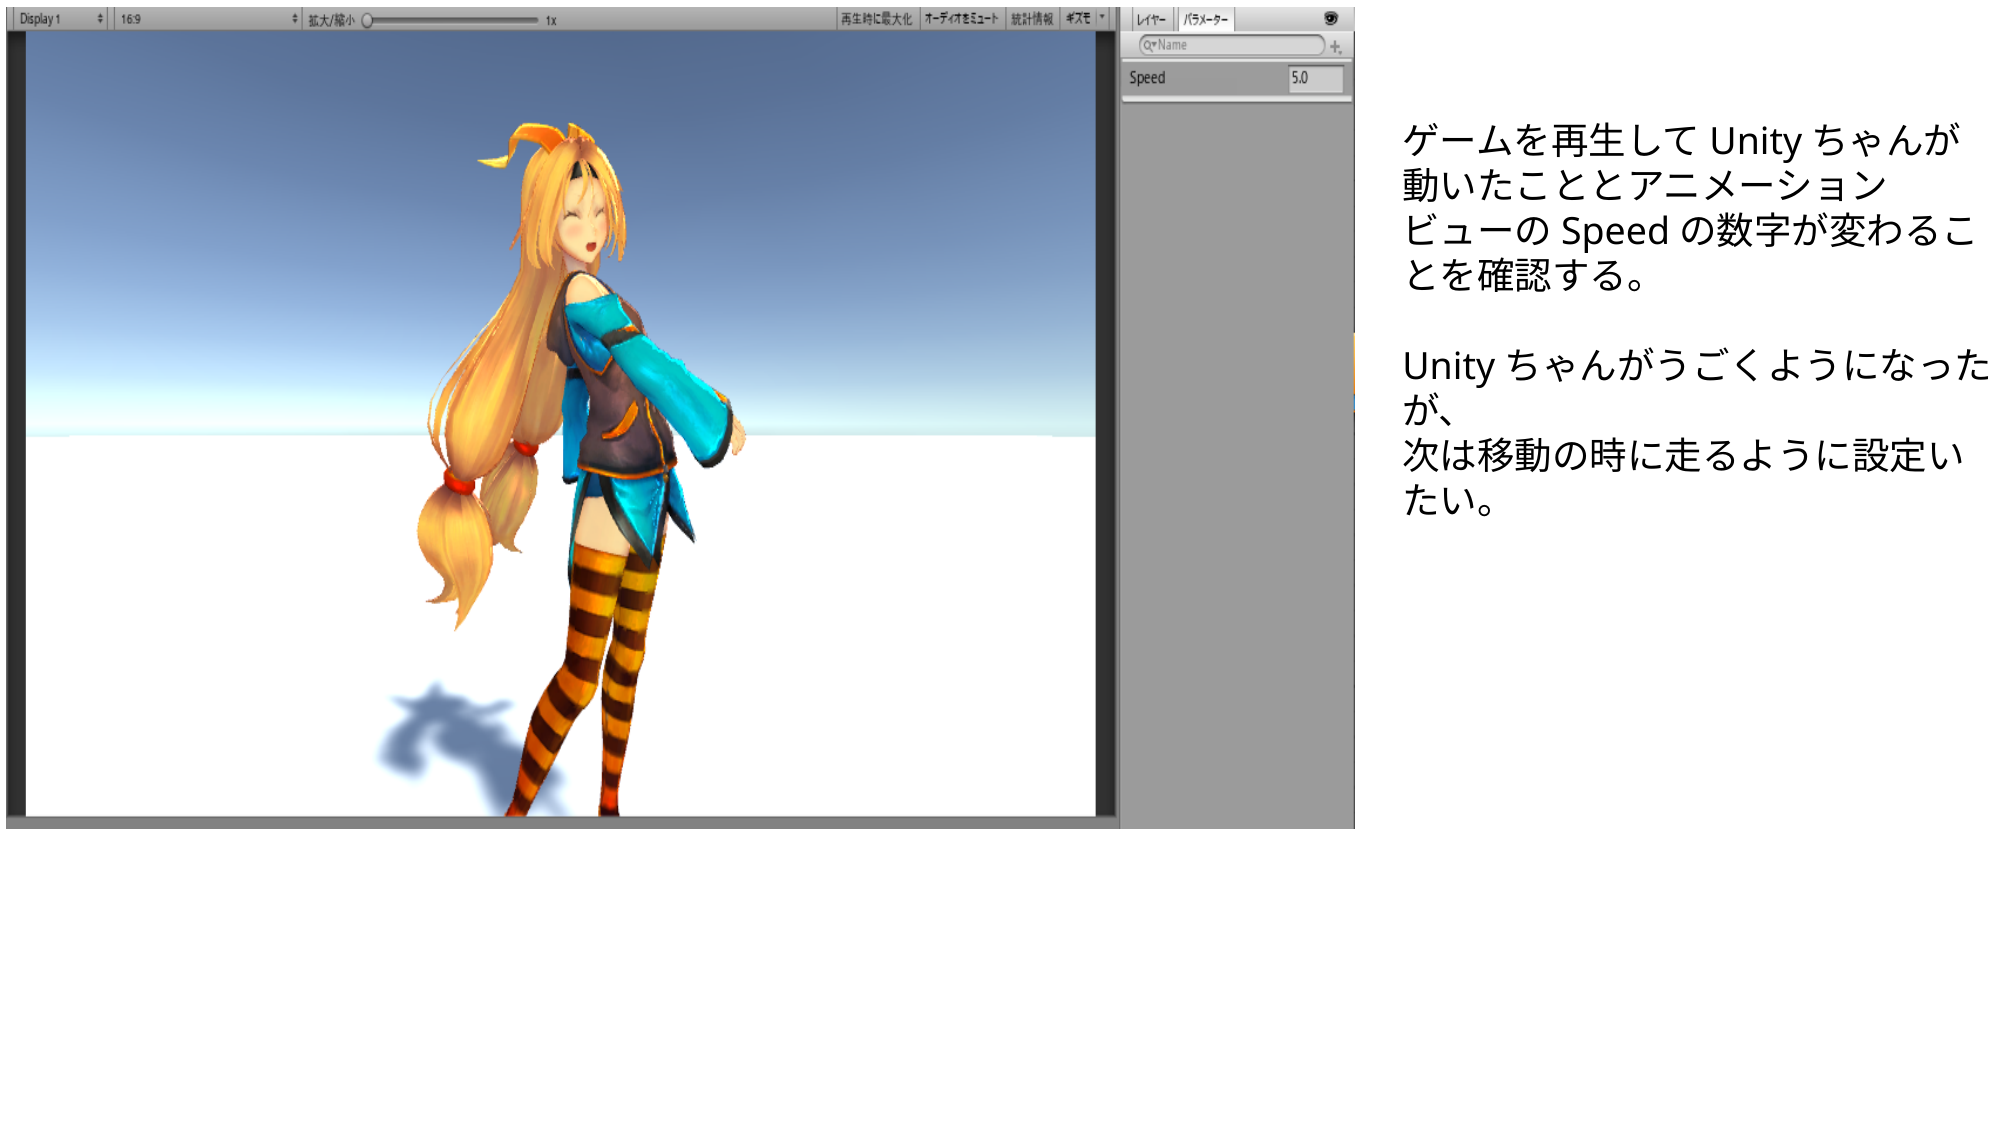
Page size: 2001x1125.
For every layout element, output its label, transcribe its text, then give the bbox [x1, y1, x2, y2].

picture [6, 7, 1355, 829]
text_box ゲームを再生してUnityちゃんが動いたこととアニメーションビューのSpeedの数字が変わることを確認する。 Unityちゃんがうごくようになったが、 次は移動の時に走るように設定いたい。 [1387, 109, 2000, 488]
